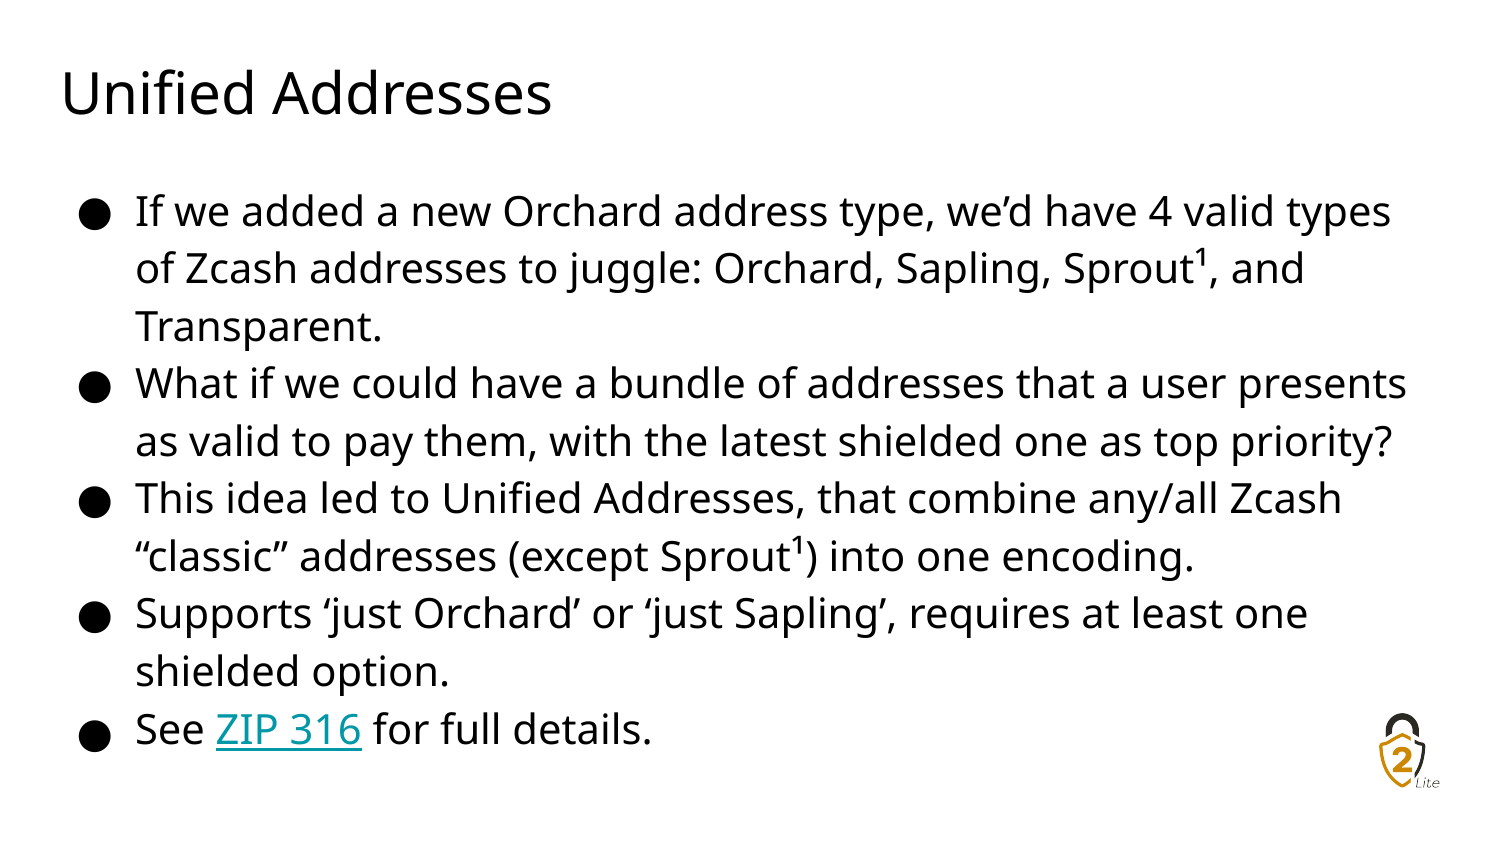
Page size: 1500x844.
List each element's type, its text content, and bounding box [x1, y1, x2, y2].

text_box If we added a new Orchard address type, we’d have 4 valid types of Zcash addresses to juggle: Orchard, Sapling, Sprout¹, and Transparent. What if we could have a bundle of addresses that a user presents as valid to pay them, with the latest shielded one as top priority? This idea led to Unified Addresses, that combine any/all Zcash “classic” addresses (except Sprout¹) into one encoding. Supports ‘just Orchard’ or ‘just Sapling’, requires at least one shielded option. See ZIP 316 for full details. [60, 176, 1434, 756]
title Unified Addresses [60, 56, 1434, 151]
picture [1379, 713, 1440, 788]
